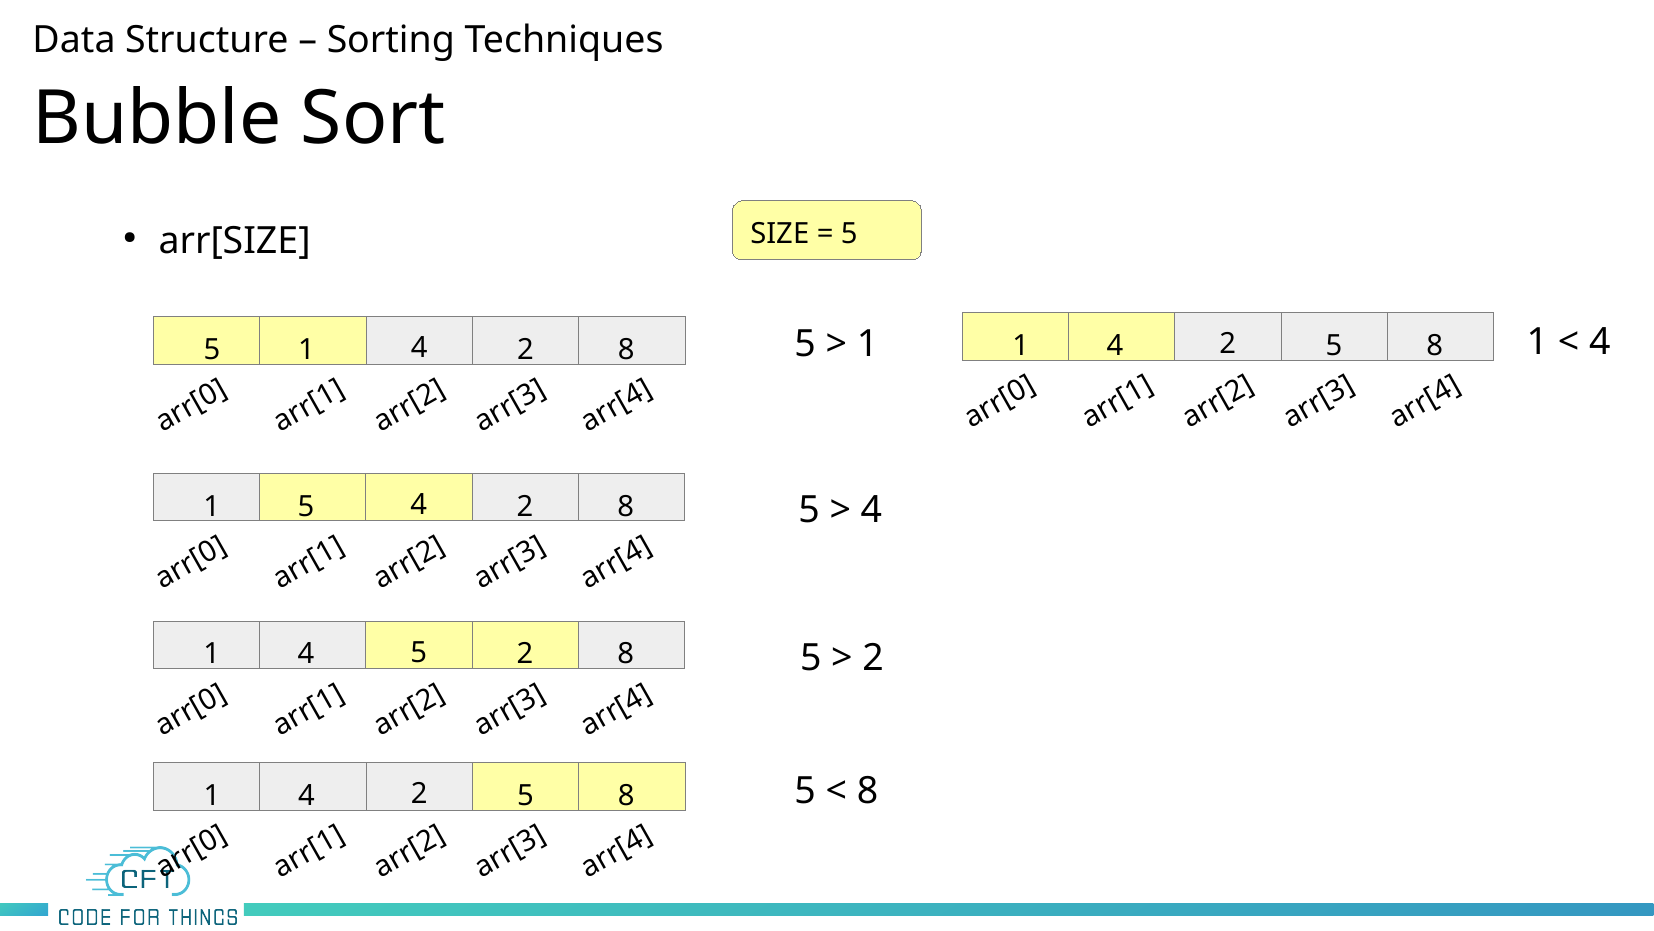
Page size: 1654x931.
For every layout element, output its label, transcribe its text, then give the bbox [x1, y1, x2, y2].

text_box 4 [395, 475, 444, 525]
text_box 5 [502, 766, 551, 817]
text_box 5 [188, 321, 238, 371]
text_box 8 [602, 477, 651, 527]
text_box 8 [1411, 316, 1460, 367]
text_box 1 [188, 625, 237, 675]
text_box 8 [603, 766, 652, 817]
text_box arr[1] [1056, 349, 1193, 454]
text_box 5 [395, 623, 444, 673]
text_box arr[4] [559, 342, 697, 458]
text_box arr[2] [348, 521, 485, 615]
text_box arr[0] [130, 365, 271, 458]
text_box 1 [188, 767, 238, 817]
text_box arr[1] [248, 354, 385, 458]
text_box 5 > 2 [785, 623, 918, 682]
text_box arr[1] [247, 521, 384, 615]
text_box arr[0] [129, 499, 271, 615]
text_box 2 [502, 320, 551, 370]
text_box 5 > 4 [783, 474, 917, 534]
text_box 4 [396, 319, 445, 369]
text_box arr[3] [449, 342, 591, 458]
text_box arr[2] [348, 342, 485, 458]
text_box 1 [188, 477, 237, 527]
text_box arr[3] [448, 499, 591, 615]
text_box [153, 762, 686, 811]
text_box [962, 312, 1494, 361]
text_box 2 [1204, 315, 1253, 365]
text_box [153, 316, 686, 365]
text_box [732, 200, 922, 260]
text_box 1 [283, 320, 332, 370]
text_box 2 [501, 477, 551, 527]
text_box 5 [1310, 316, 1360, 367]
text_box 1 [997, 317, 1046, 367]
text_box arr[2] [348, 788, 485, 904]
text_box arr[1] [247, 646, 384, 762]
text_box 8 [602, 625, 651, 675]
text_box arr[0] [129, 646, 271, 762]
text_box arr[1] [248, 788, 385, 904]
text_box arr[2] [348, 669, 485, 762]
text_box SIZE = 5 [735, 204, 916, 254]
text_box 2 [501, 625, 551, 675]
text_box 4 [283, 766, 332, 817]
text_box arr[4] [1368, 338, 1506, 454]
text_box arr[4] [558, 499, 697, 615]
text_box [153, 621, 685, 669]
text_box 5 [282, 477, 332, 527]
text_box arr[2] [1157, 338, 1294, 454]
text_box arr[SIZE] [108, 205, 353, 272]
text_box [153, 473, 685, 521]
text_box arr[0] [938, 361, 1080, 454]
text_box 5 < 8 [779, 755, 913, 815]
picture [59, 846, 237, 925]
text_box 4 [1091, 316, 1141, 367]
text_box 4 [282, 625, 332, 675]
text_box 2 [396, 765, 445, 815]
text_box arr[0] [130, 788, 271, 904]
text_box arr[4] [558, 646, 697, 762]
title Data Structure – Sorting Techniques Bubble Sort [32, 12, 1184, 166]
text_box 5 > 1 [779, 309, 913, 368]
text_box arr[3] [448, 669, 591, 762]
text_box arr[3] [449, 811, 591, 904]
text_box 8 [603, 320, 652, 370]
text_box arr[4] [559, 811, 697, 904]
text_box arr[3] [1257, 338, 1400, 454]
text_box 1 < 4 [1511, 307, 1645, 366]
